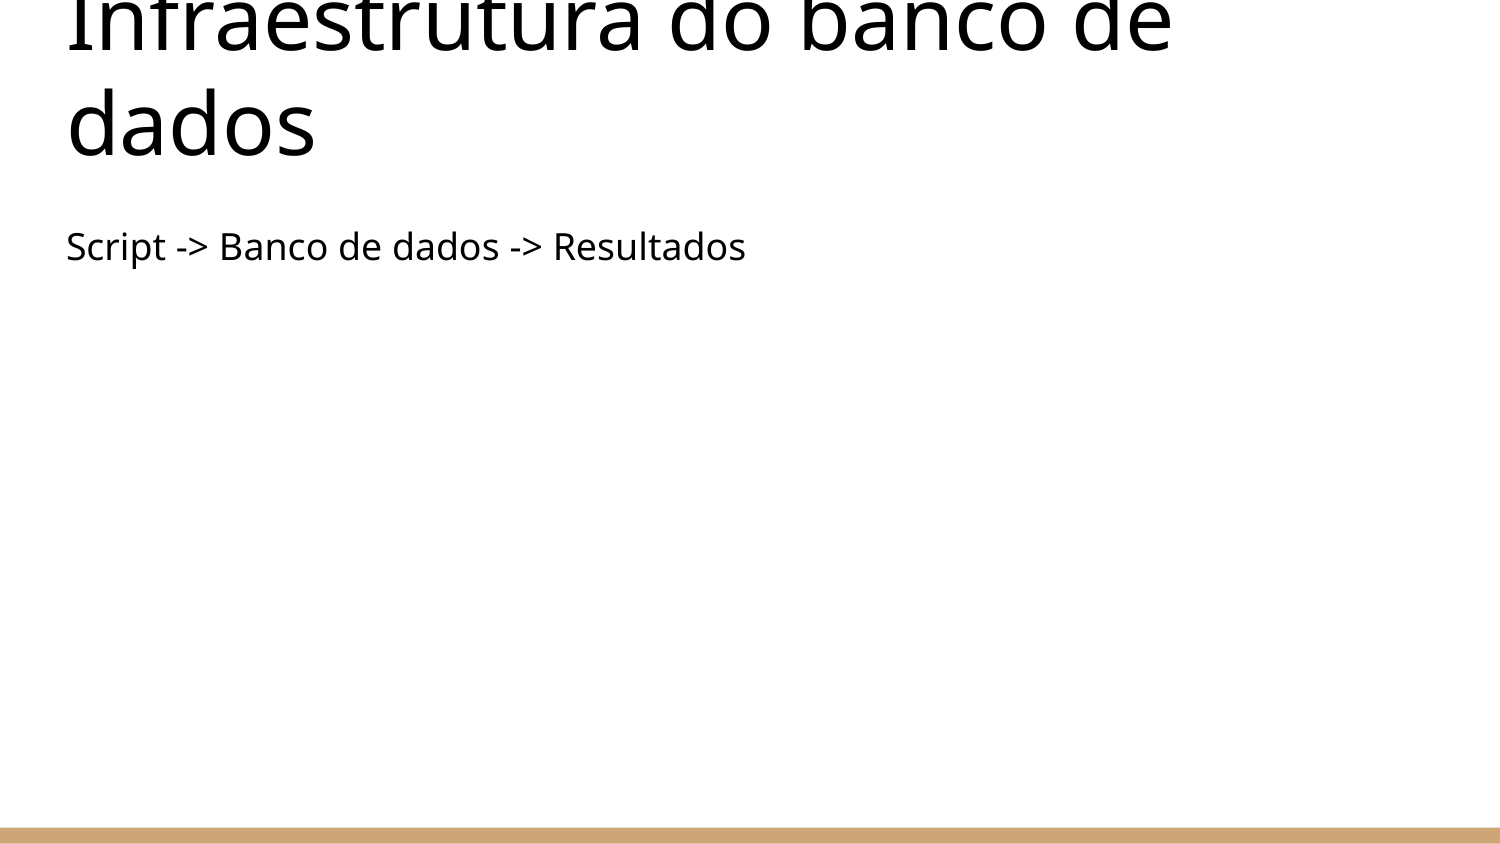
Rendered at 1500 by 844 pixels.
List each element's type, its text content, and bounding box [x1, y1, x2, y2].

list Script -> Banco de dados -> Resultados [51, 200, 1449, 752]
title Infraestrutura do banco de dados [51, 51, 1449, 189]
